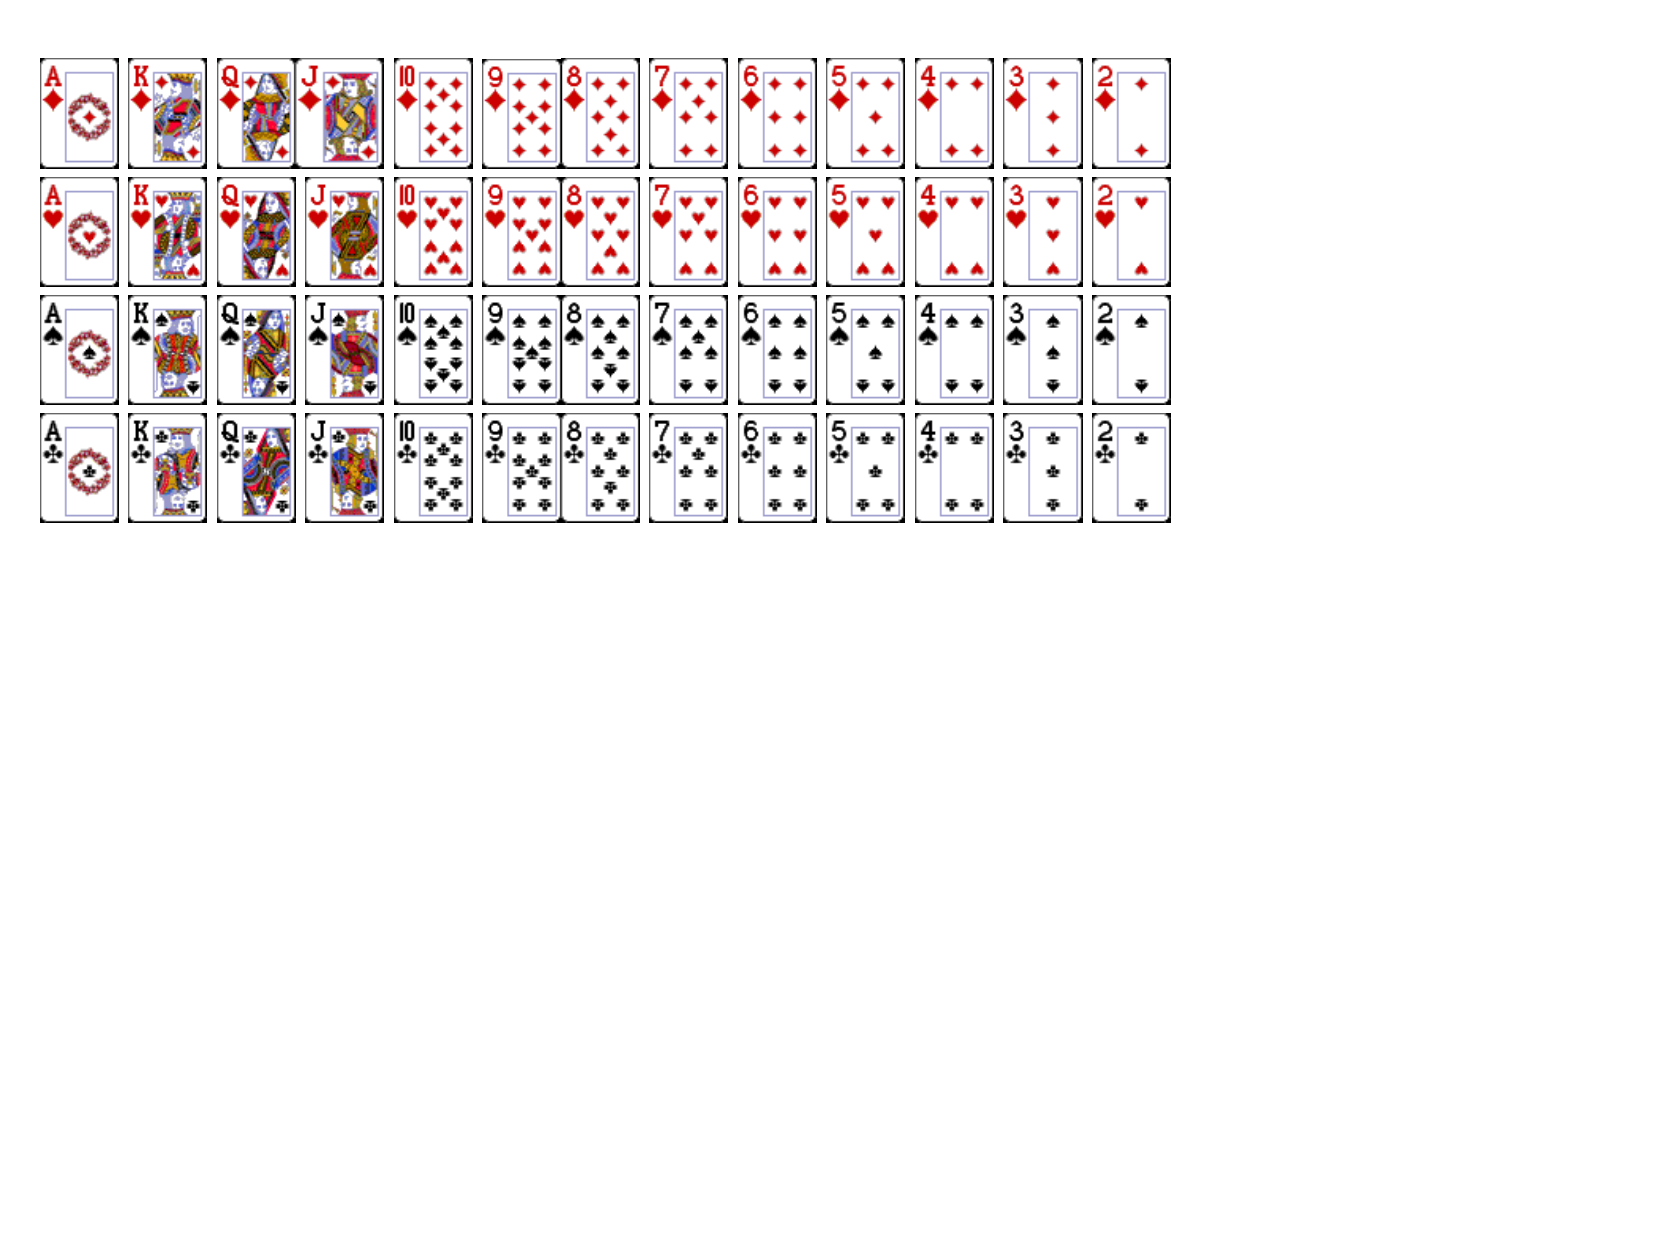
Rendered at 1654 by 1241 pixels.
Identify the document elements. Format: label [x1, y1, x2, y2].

picture [649, 58, 728, 169]
picture [826, 413, 905, 523]
picture [738, 413, 817, 523]
picture [738, 177, 817, 287]
picture [40, 58, 119, 169]
picture [649, 295, 728, 405]
picture [915, 295, 994, 405]
picture [394, 295, 473, 405]
picture [217, 177, 296, 287]
picture [217, 413, 296, 523]
picture [915, 177, 994, 287]
picture [40, 413, 119, 523]
picture [915, 58, 994, 169]
picture [915, 413, 994, 523]
picture [826, 295, 905, 405]
picture [1003, 58, 1083, 169]
picture [826, 177, 905, 287]
picture [649, 177, 728, 287]
picture [305, 295, 384, 405]
picture [217, 295, 296, 405]
picture [1092, 177, 1171, 287]
picture [394, 58, 473, 169]
picture [482, 58, 640, 169]
picture [217, 58, 384, 169]
picture [1092, 58, 1171, 169]
picture [738, 58, 817, 169]
picture [482, 413, 640, 523]
picture [482, 295, 640, 405]
picture [128, 177, 207, 287]
picture [1003, 177, 1083, 287]
picture [649, 413, 728, 523]
picture [482, 177, 640, 287]
picture [394, 413, 473, 523]
picture [128, 58, 207, 169]
picture [305, 177, 384, 287]
picture [128, 295, 207, 405]
picture [1092, 295, 1171, 405]
picture [738, 295, 817, 405]
picture [40, 177, 119, 287]
picture [826, 58, 905, 169]
picture [128, 413, 207, 523]
picture [394, 177, 473, 287]
picture [1092, 413, 1171, 523]
picture [1003, 295, 1083, 405]
picture [40, 295, 119, 405]
picture [1003, 413, 1083, 523]
picture [305, 413, 384, 523]
